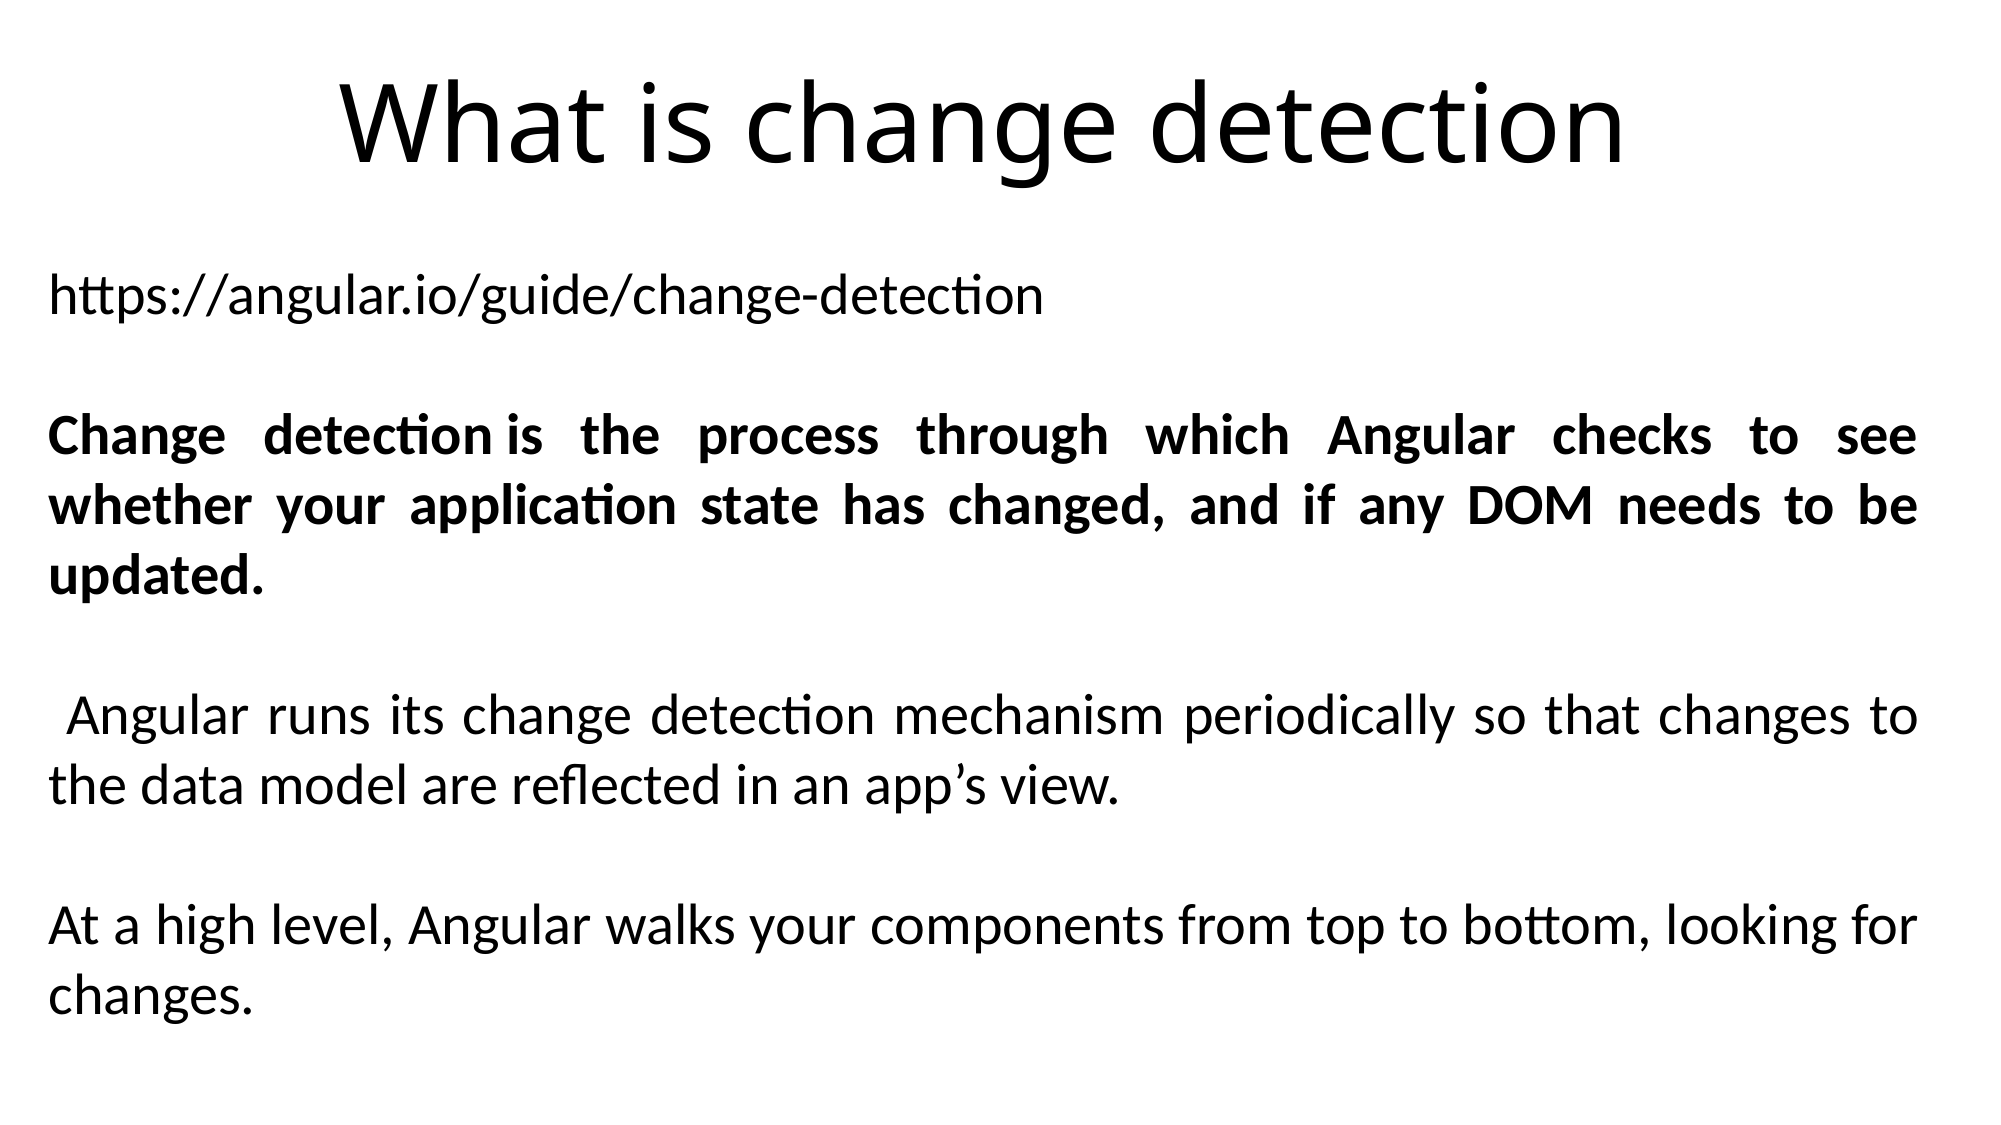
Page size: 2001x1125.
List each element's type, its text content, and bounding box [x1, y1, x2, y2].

text_box https://angular.io/guide/change-detection Change detection is the process through which Angular checks to see whether your application state has changed, and if any DOM needs to be updated. Angular runs its change detection mechanism periodically so that changes to the data model are reflected in an app’s view. At a high level, Angular walks your components from top to bottom, looking for changes. [33, 248, 1934, 1042]
title What is change detection [233, 59, 1734, 194]
